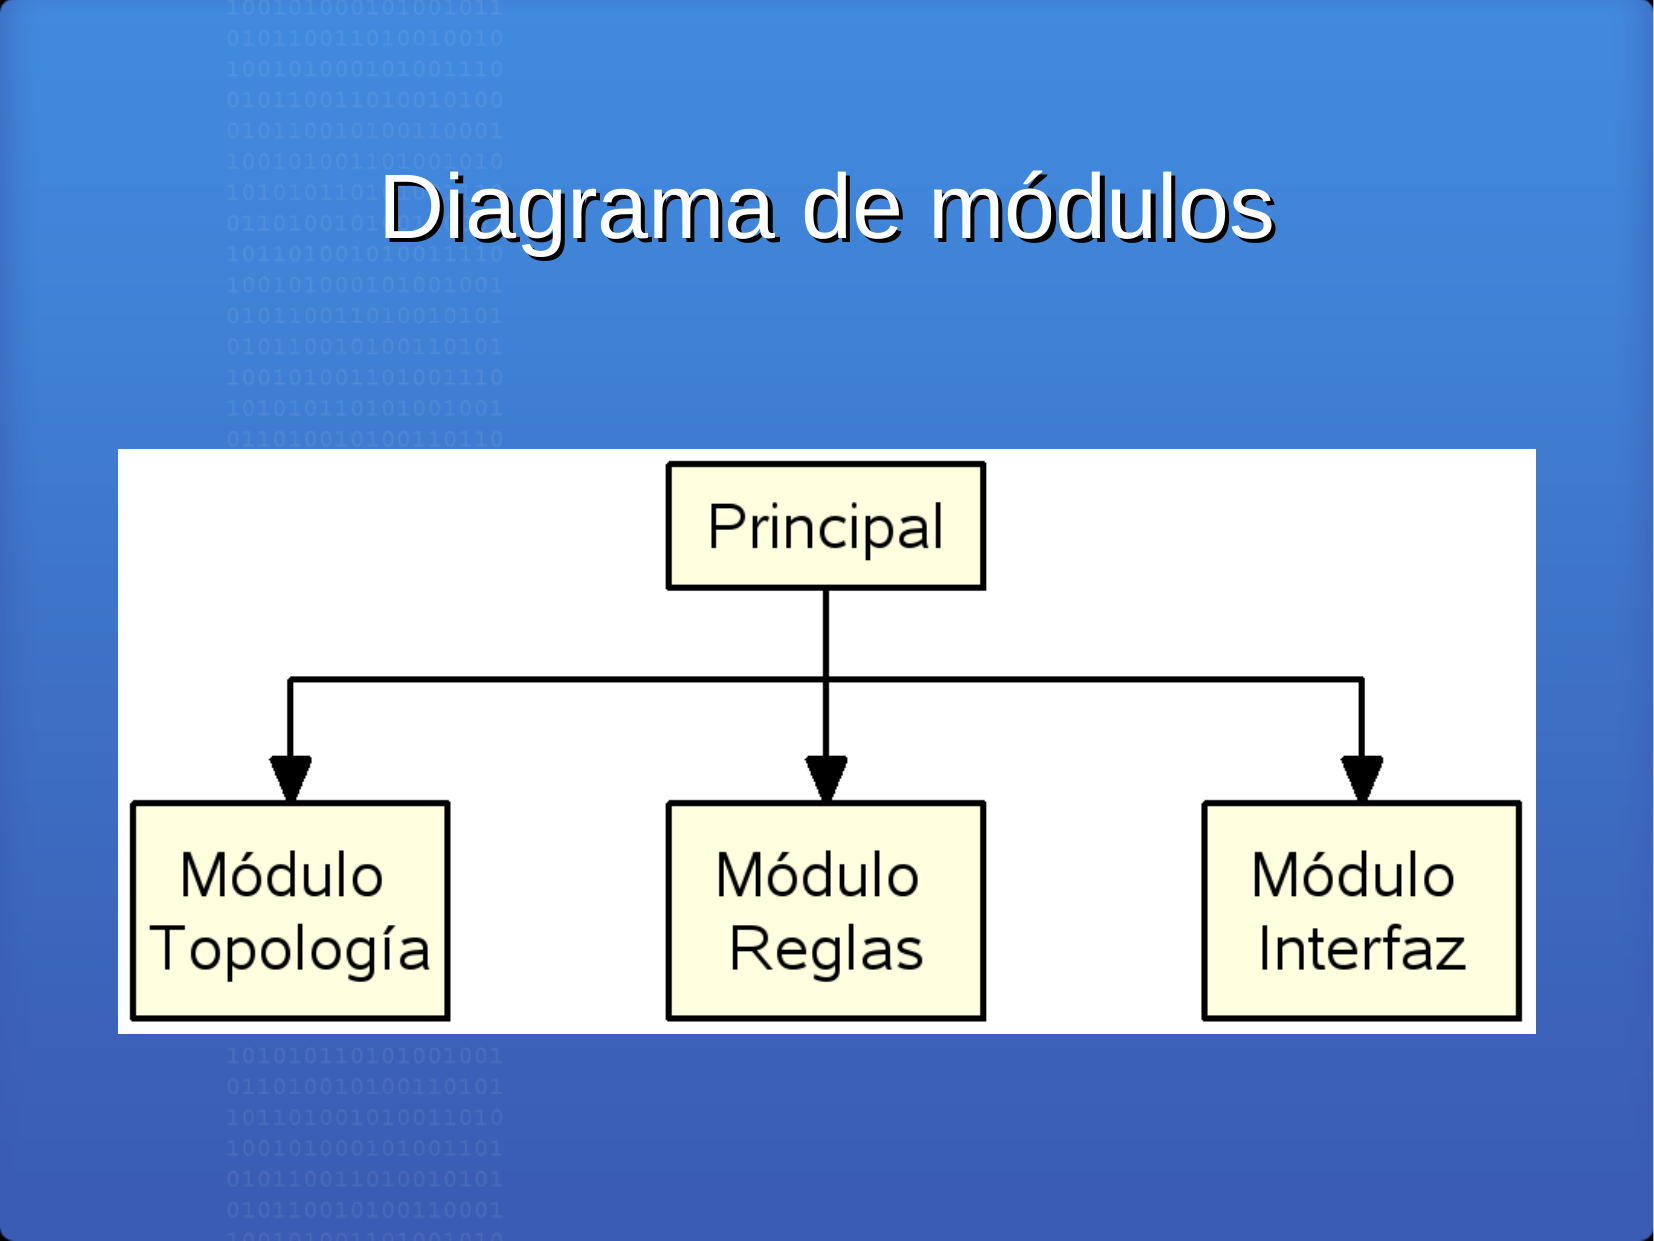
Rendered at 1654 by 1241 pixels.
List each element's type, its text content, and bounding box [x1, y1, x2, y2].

title Diagrama de módulos [121, 110, 1534, 303]
picture [0, 0, 1654, 1241]
